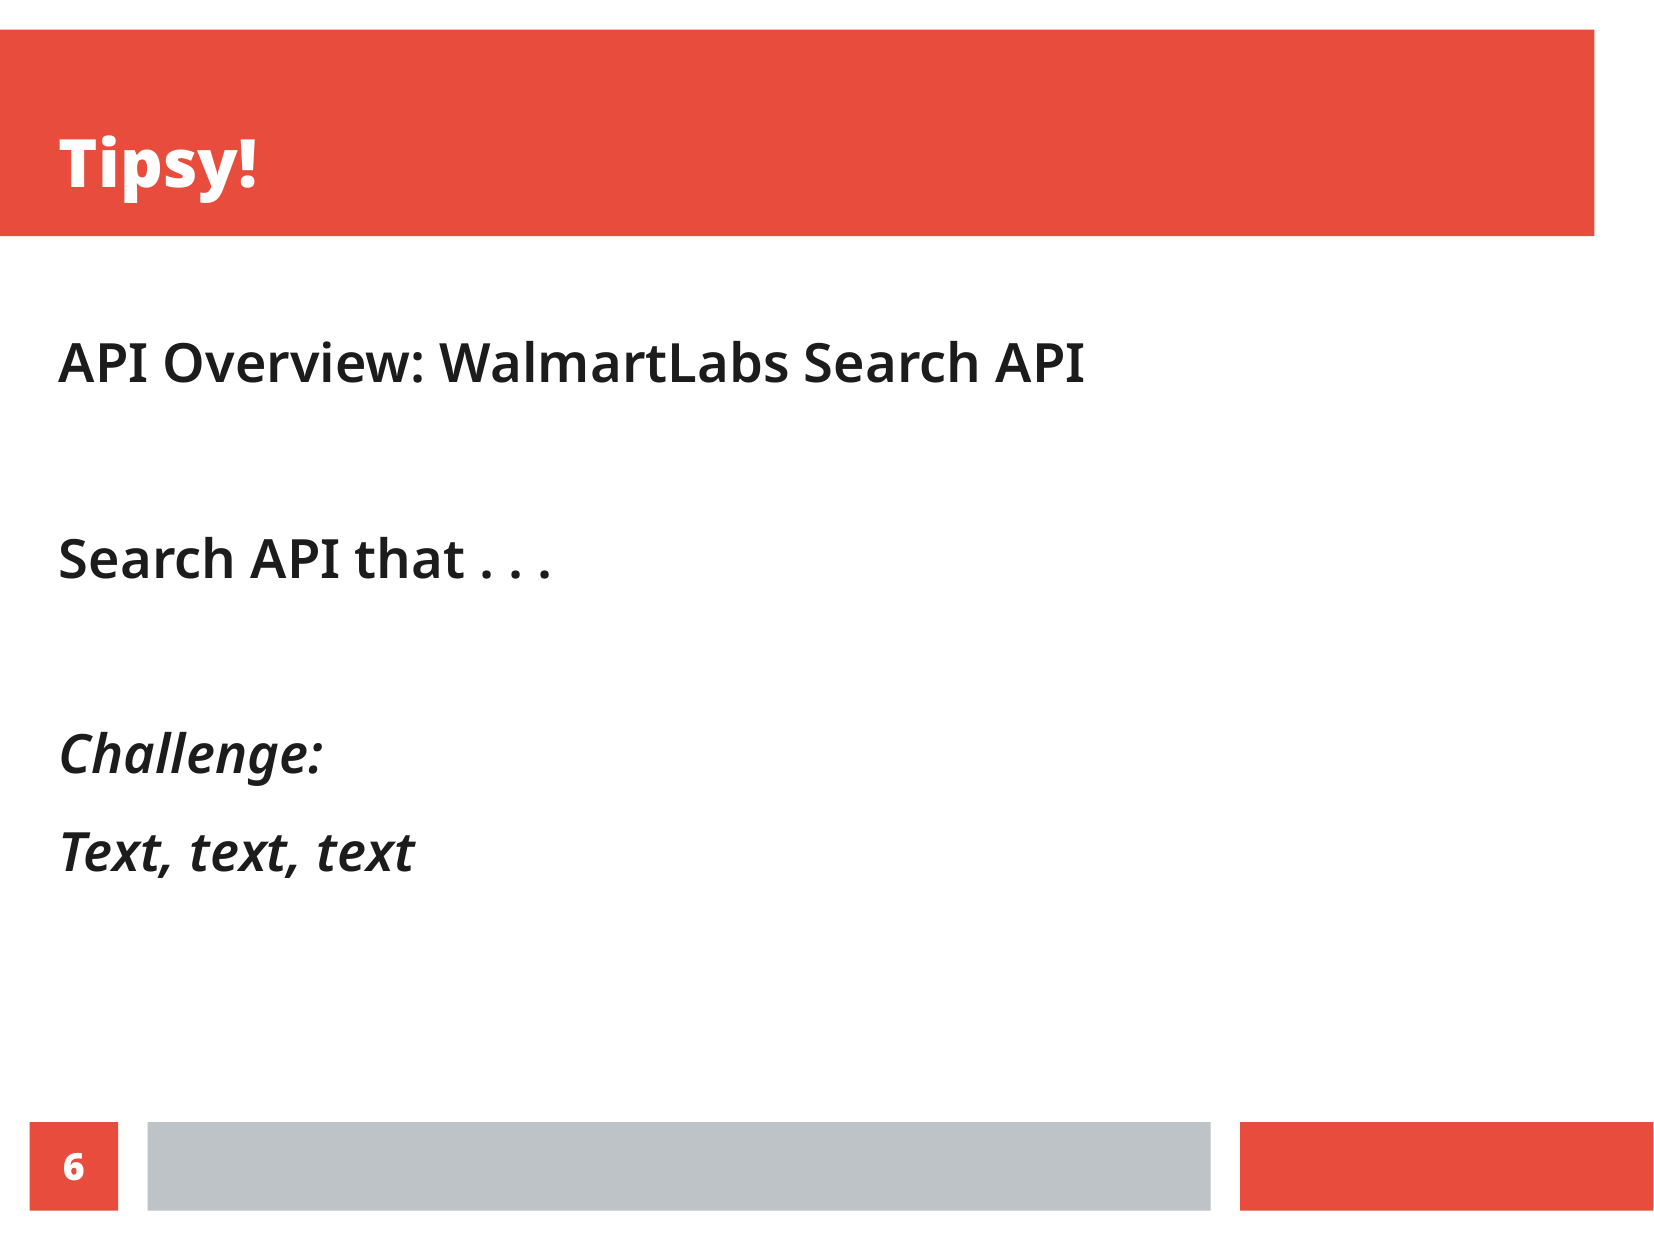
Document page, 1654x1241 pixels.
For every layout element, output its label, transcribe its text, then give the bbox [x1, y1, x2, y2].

title Tipsy! [59, 59, 1595, 207]
list API Overview: WalmartLabs Search API Search API that . . . Challenge: Text, text, text [59, 324, 1565, 1093]
